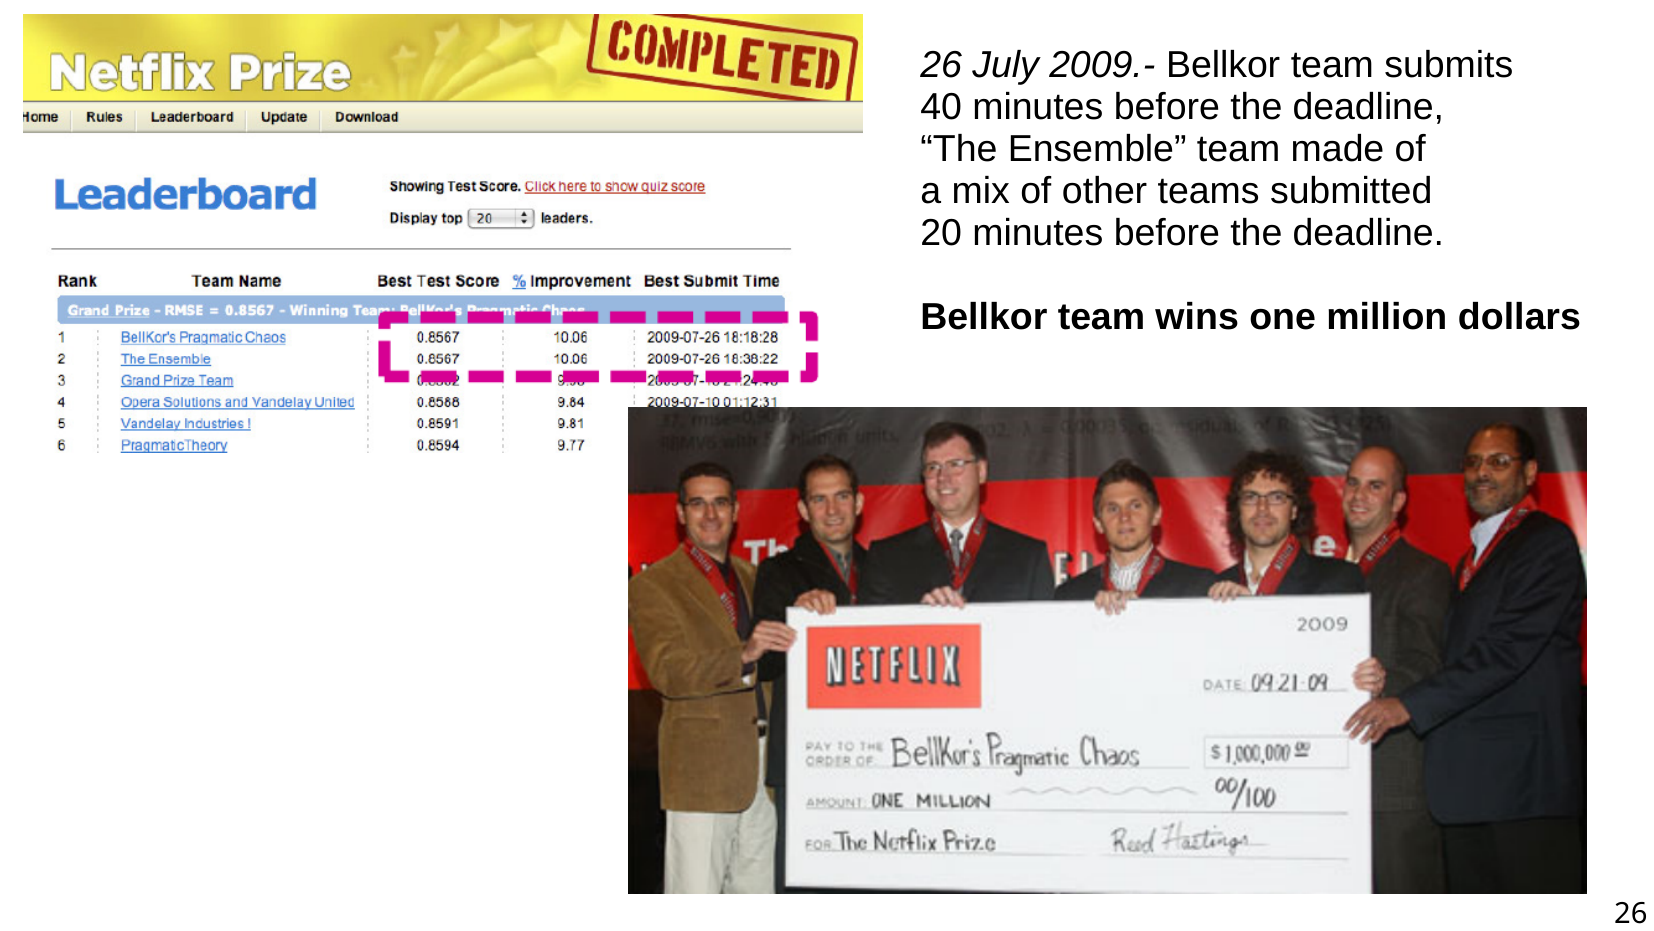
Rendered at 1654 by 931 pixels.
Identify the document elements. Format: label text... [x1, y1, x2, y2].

picture [23, 14, 1587, 894]
text_box 26 July 2009.- Bellkor team submits 40 minutes before the deadline, “The Ensemble” team made of a mix of other teams submitted 20 minutes before the deadline. Bellkor team wins one million dollars [905, 36, 1600, 387]
